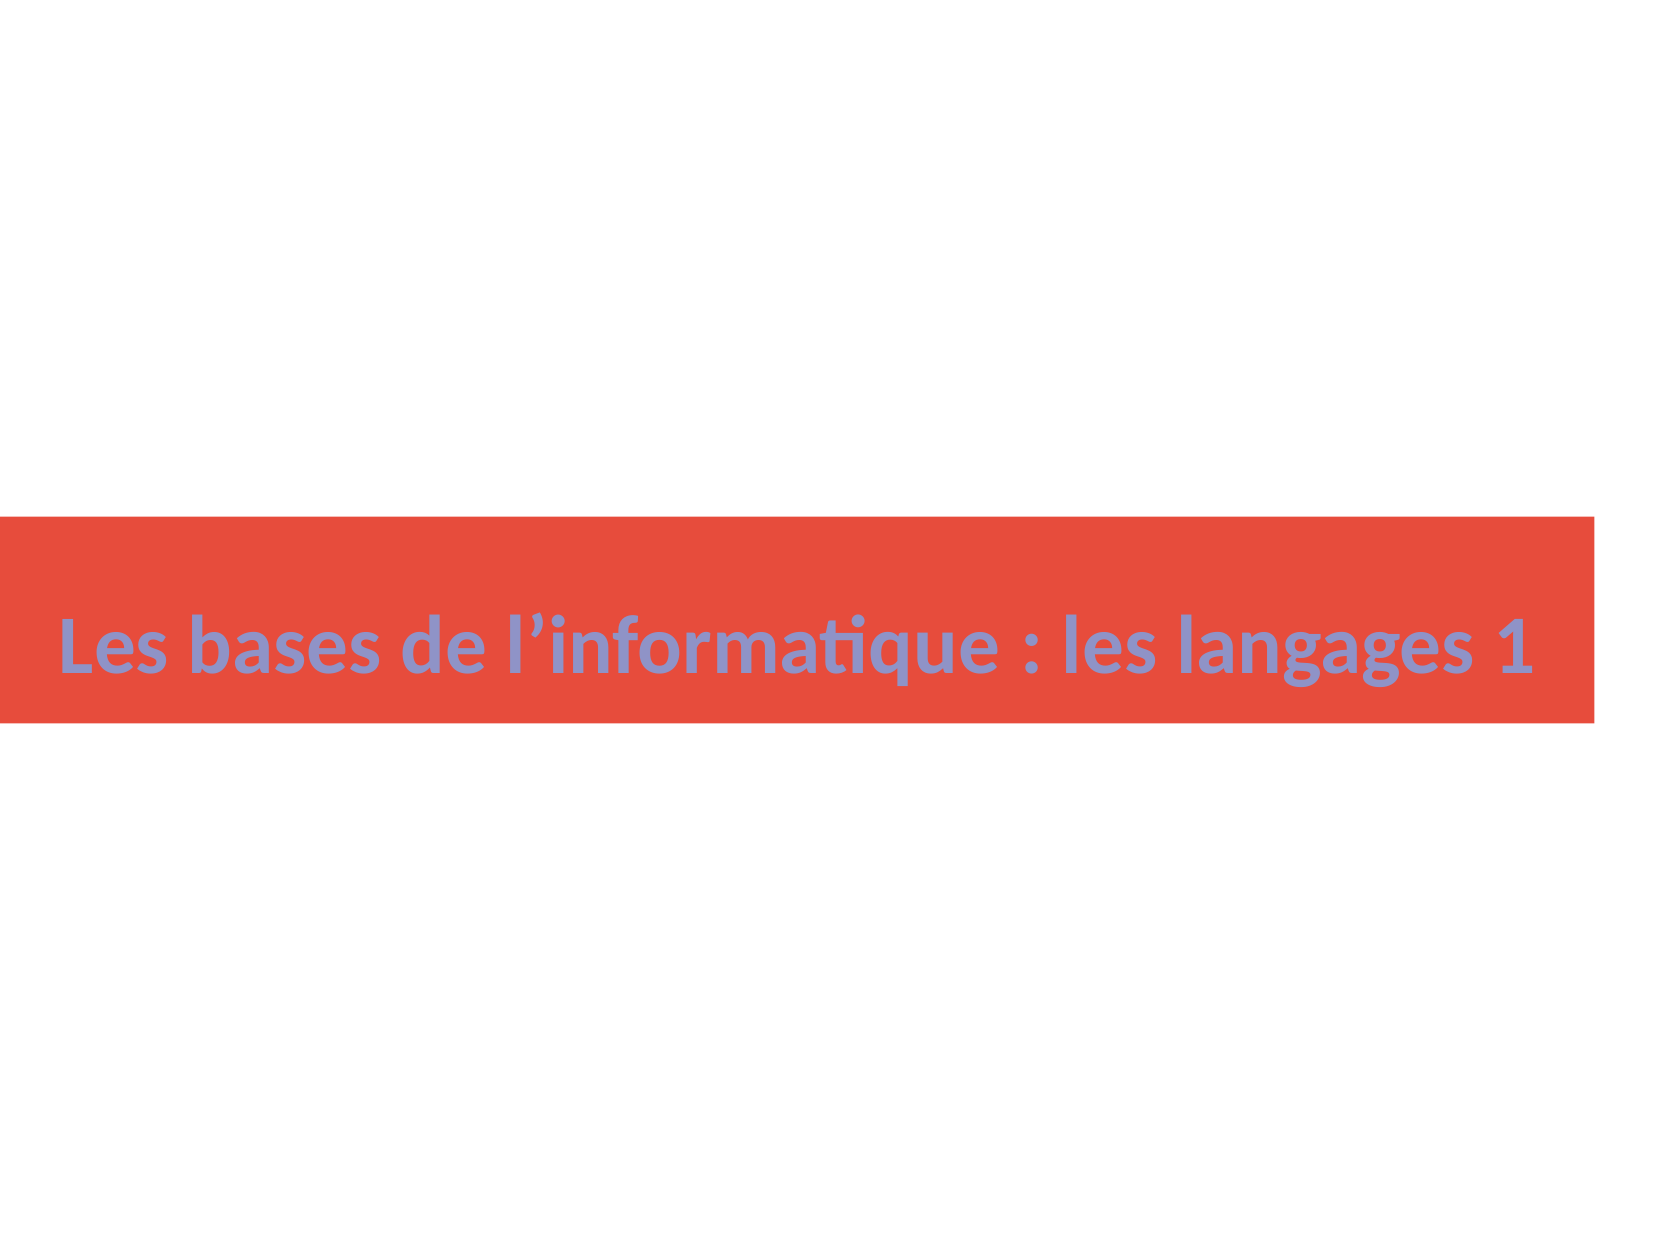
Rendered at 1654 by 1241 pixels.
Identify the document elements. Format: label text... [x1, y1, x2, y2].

title Les bases de l’informatique : les langages 1 [59, 546, 1595, 694]
